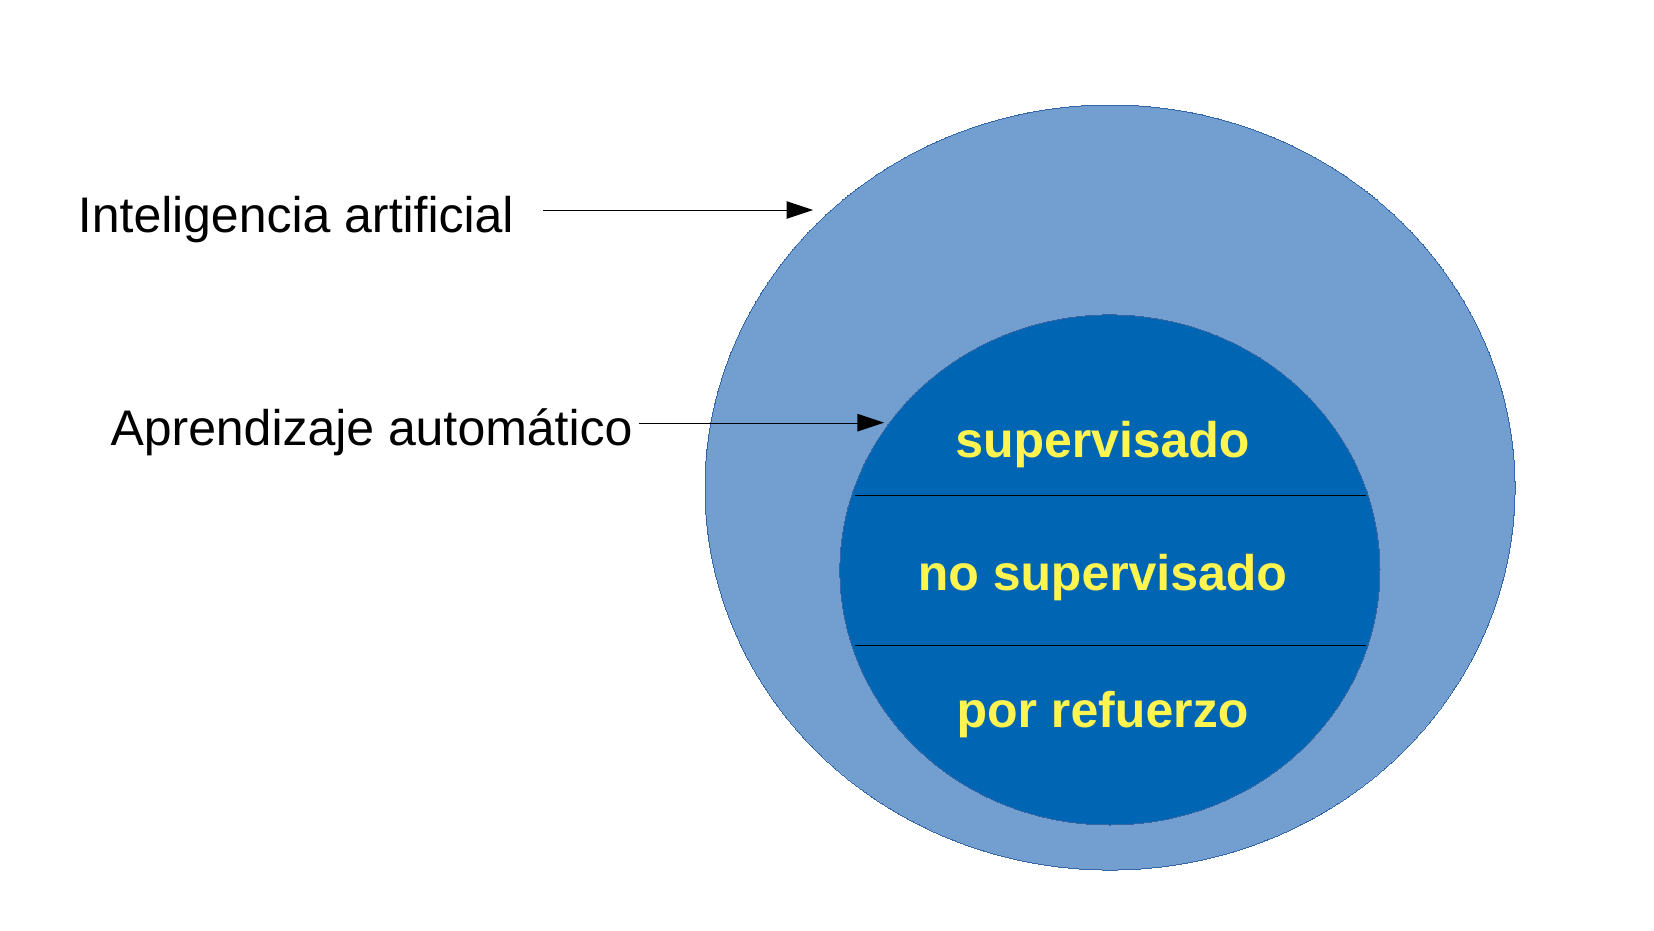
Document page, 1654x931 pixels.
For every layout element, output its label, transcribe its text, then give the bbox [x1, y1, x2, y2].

text_box Aprendizaje automático [95, 392, 671, 502]
text_box no supervisado [885, 538, 1321, 601]
text_box supervisado [885, 405, 1321, 467]
text_box Inteligencia artificial [63, 180, 589, 242]
text_box por refuerzo [885, 675, 1321, 737]
text_box [705, 105, 1516, 871]
